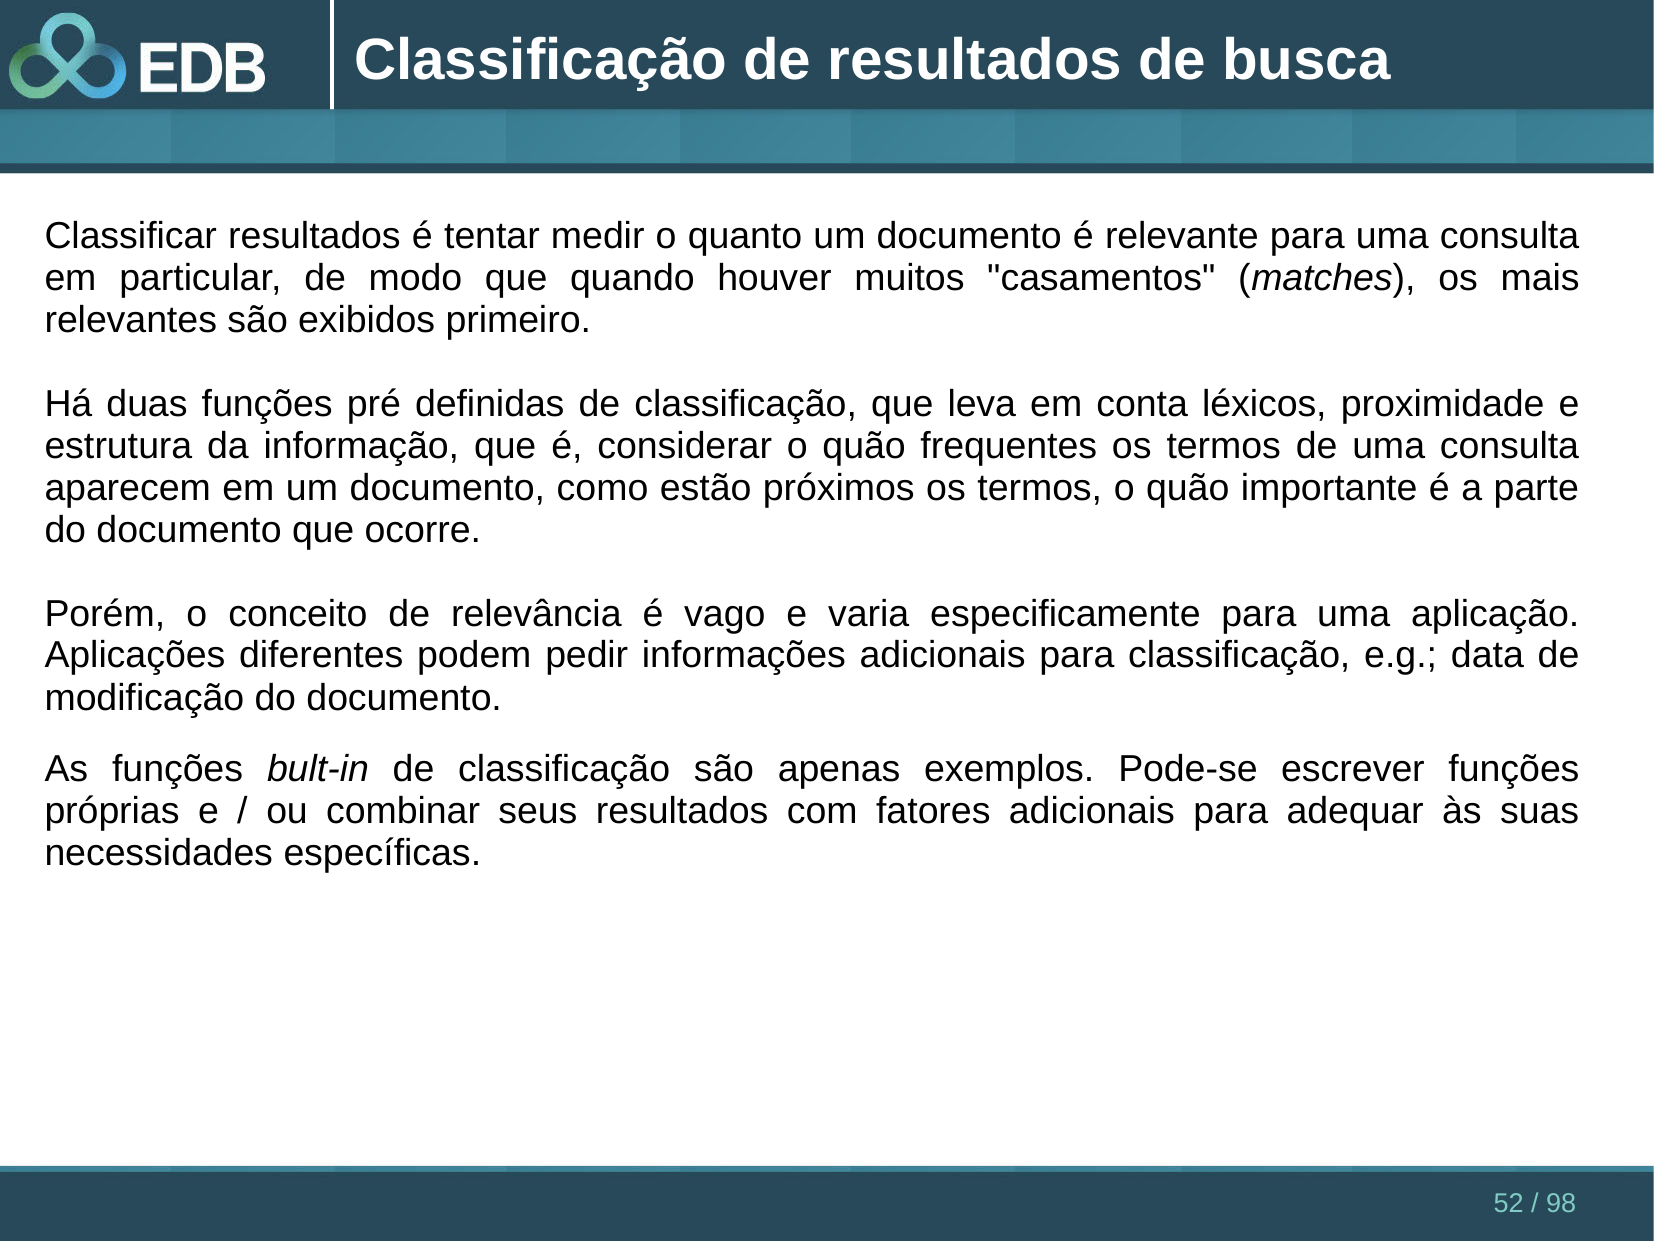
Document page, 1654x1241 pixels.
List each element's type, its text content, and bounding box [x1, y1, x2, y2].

title Classificação de resultados de busca [354, 0, 1625, 125]
text_box Classificar resultados é tentar medir o quanto um documento é relevante para uma consulta em particular, de modo que quando houver muitos "casamentos" (matches), os mais relevantes são exibidos primeiro. Há duas funções pré definidas de classificação, que leva em conta léxicos, proximidade e estrutura da informação, que é, considerar o quão frequentes os termos de uma consulta aparecem em um documento, como estão próximos os termos, o quão importante é a parte do documento que ocorre. Porém, o conceito de relevância é vago e varia especificamente para uma aplicação. Aplicações diferentes podem pedir informações adicionais para classificação, e.g.; data de modificação do documento. As funções bult-in de classificação são apenas exemplos. Pode-se escrever funções próprias e / ou combinar seus resultados com fatores adicionais para adequar às suas necessidades específicas. [29, 206, 1595, 881]
picture [0, 0, 1654, 1241]
